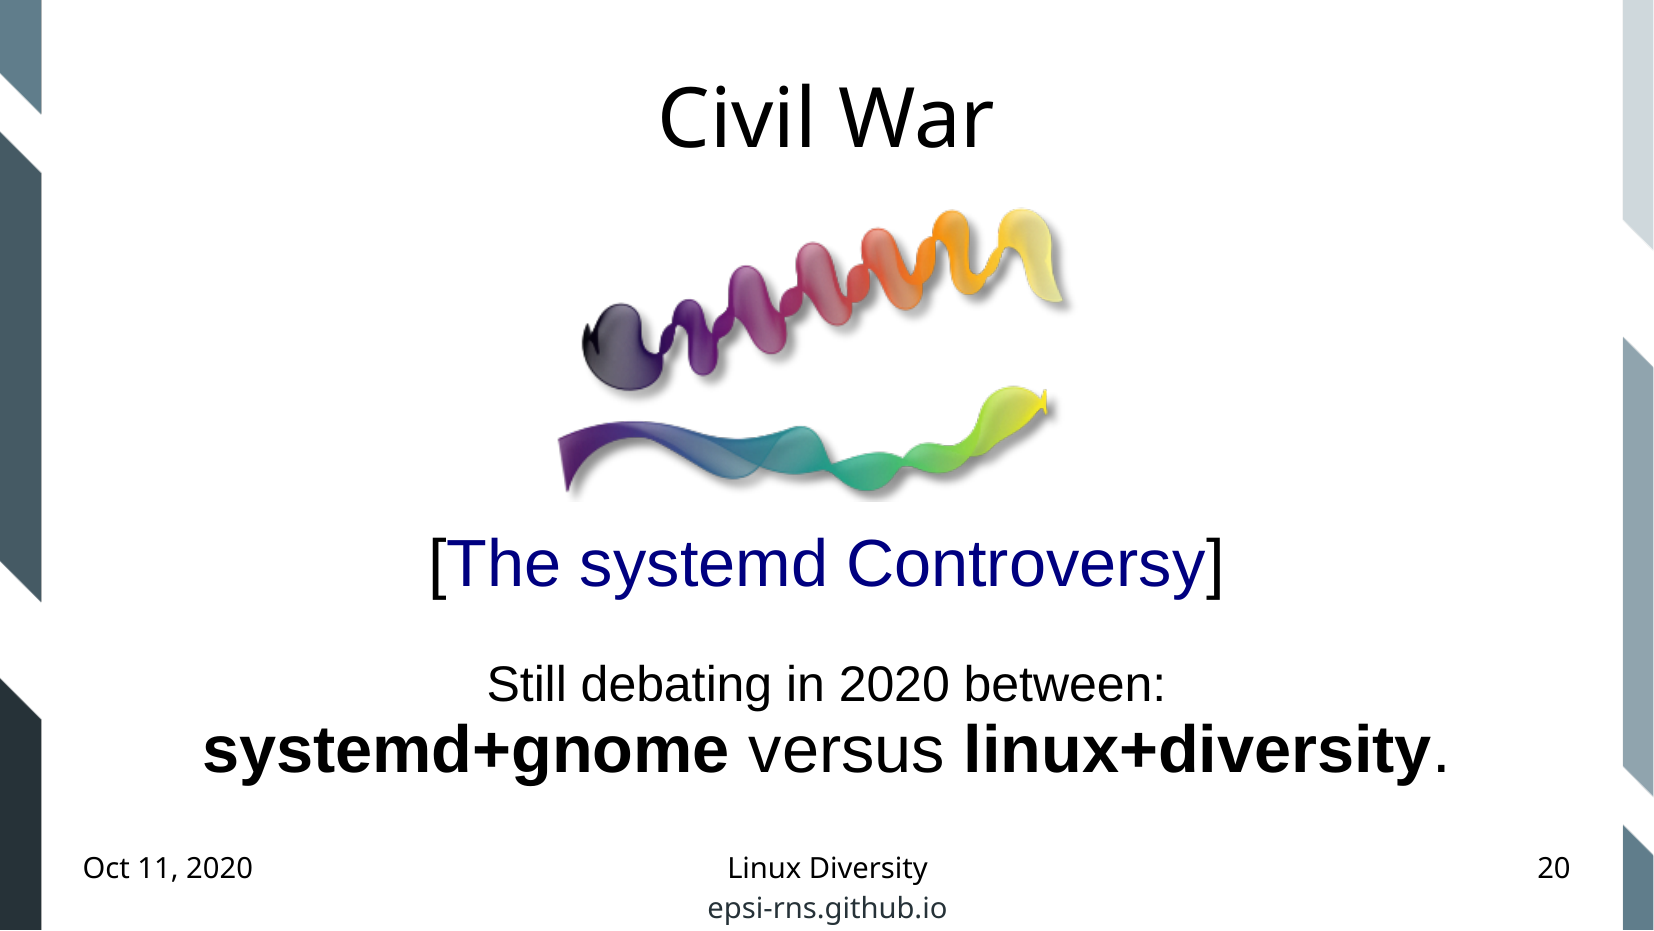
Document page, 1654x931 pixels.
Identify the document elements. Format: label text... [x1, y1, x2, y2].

title Civil War [82, 37, 1571, 193]
subtitle [The systemd Controversy] Still debating in 2020 between: systemd+gnome versus linux+diversity. [82, 510, 1571, 803]
picture [0, 0, 1654, 930]
